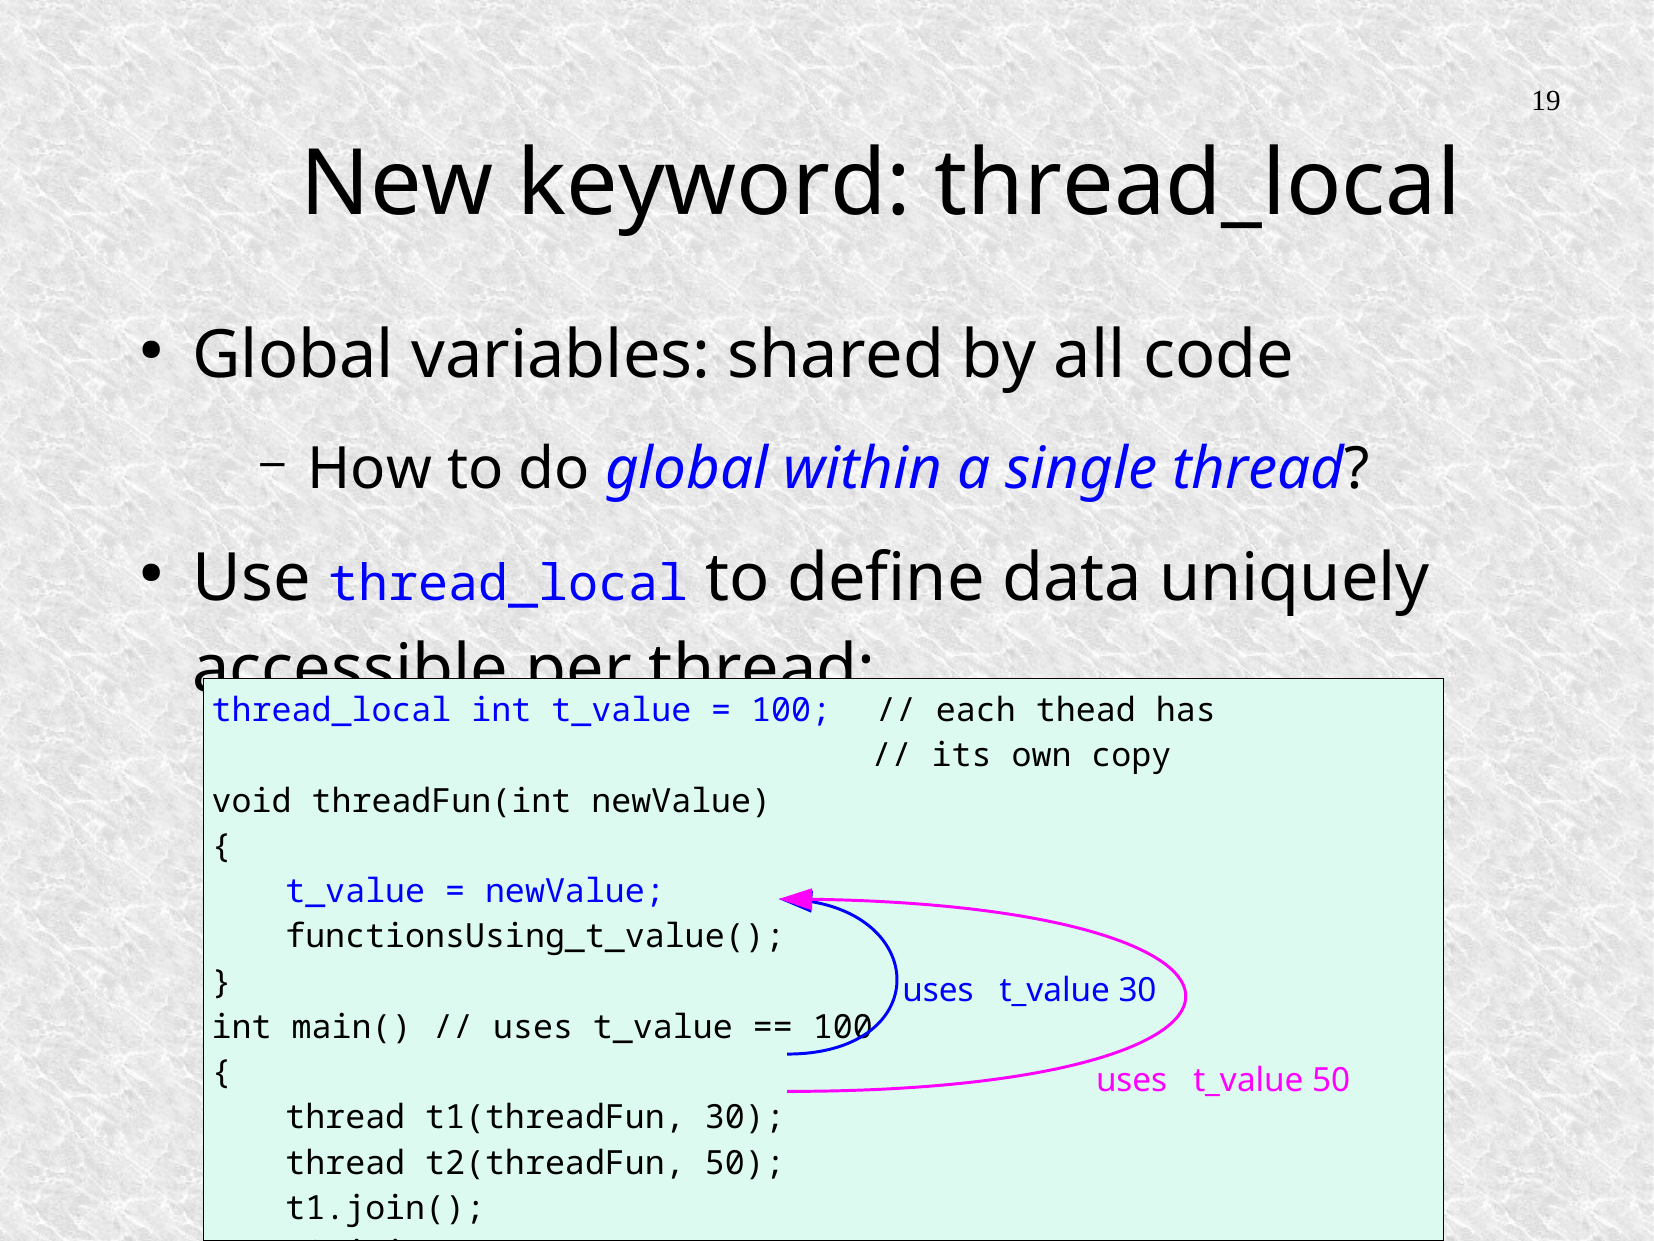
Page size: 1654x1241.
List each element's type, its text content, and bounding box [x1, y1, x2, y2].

text_box uses t_value 30 [1146, 1022, 1176, 1043]
text_box uses t_value 30 [902, 965, 1176, 1043]
text_box thread_local int t_value = 100; // each thead has // its own copy void threadFun(int newValue) { t_value = newValue; functionsUsing_t_value(); } int main() // uses t_value == 100 { thread t1(threadFun, 30); thread t2(threadFun, 50); t1.join(); t2.join(); } [211, 686, 1317, 1241]
text_box uses t_value 50 [1096, 1056, 1407, 1138]
list Global variables: shared by all code How to do global within a single thread? Use thread_local to define data uniquely accessible per thread: [121, 305, 1534, 1025]
picture [0, 0, 1654, 1241]
text_box [203, 678, 1444, 1241]
title New keyword: thread_local [123, 73, 1536, 284]
